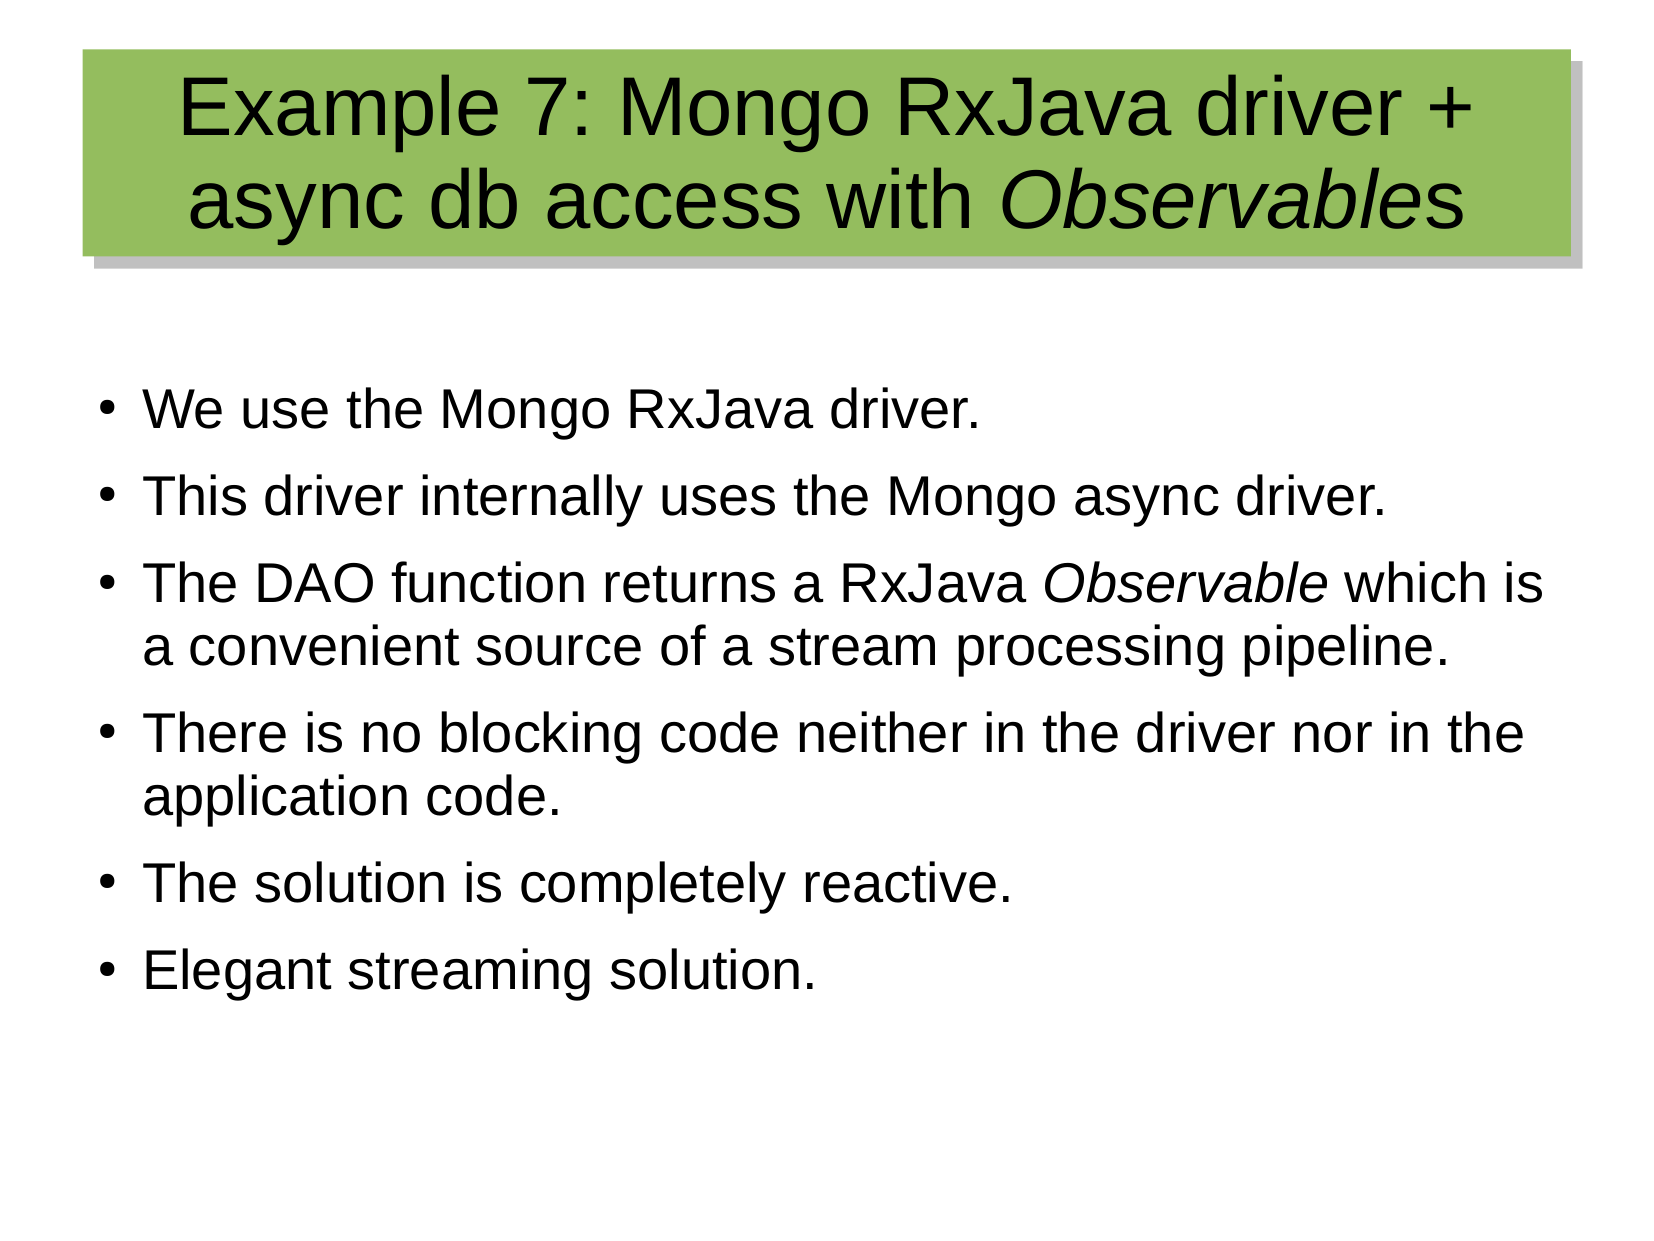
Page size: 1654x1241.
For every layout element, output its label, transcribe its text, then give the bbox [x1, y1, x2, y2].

title Example 7: Mongo RxJava driver + async db access with Observables [82, 49, 1571, 257]
list We use the Mongo RxJava driver. This driver internally uses the Mongo async driver. The DAO function returns a RxJava Observable which is a convenient source of a stream processing pipeline. There is no blocking code neither in the driver nor in the application code. The solution is completely reactive. Elegant streaming solution. [82, 290, 1571, 1010]
